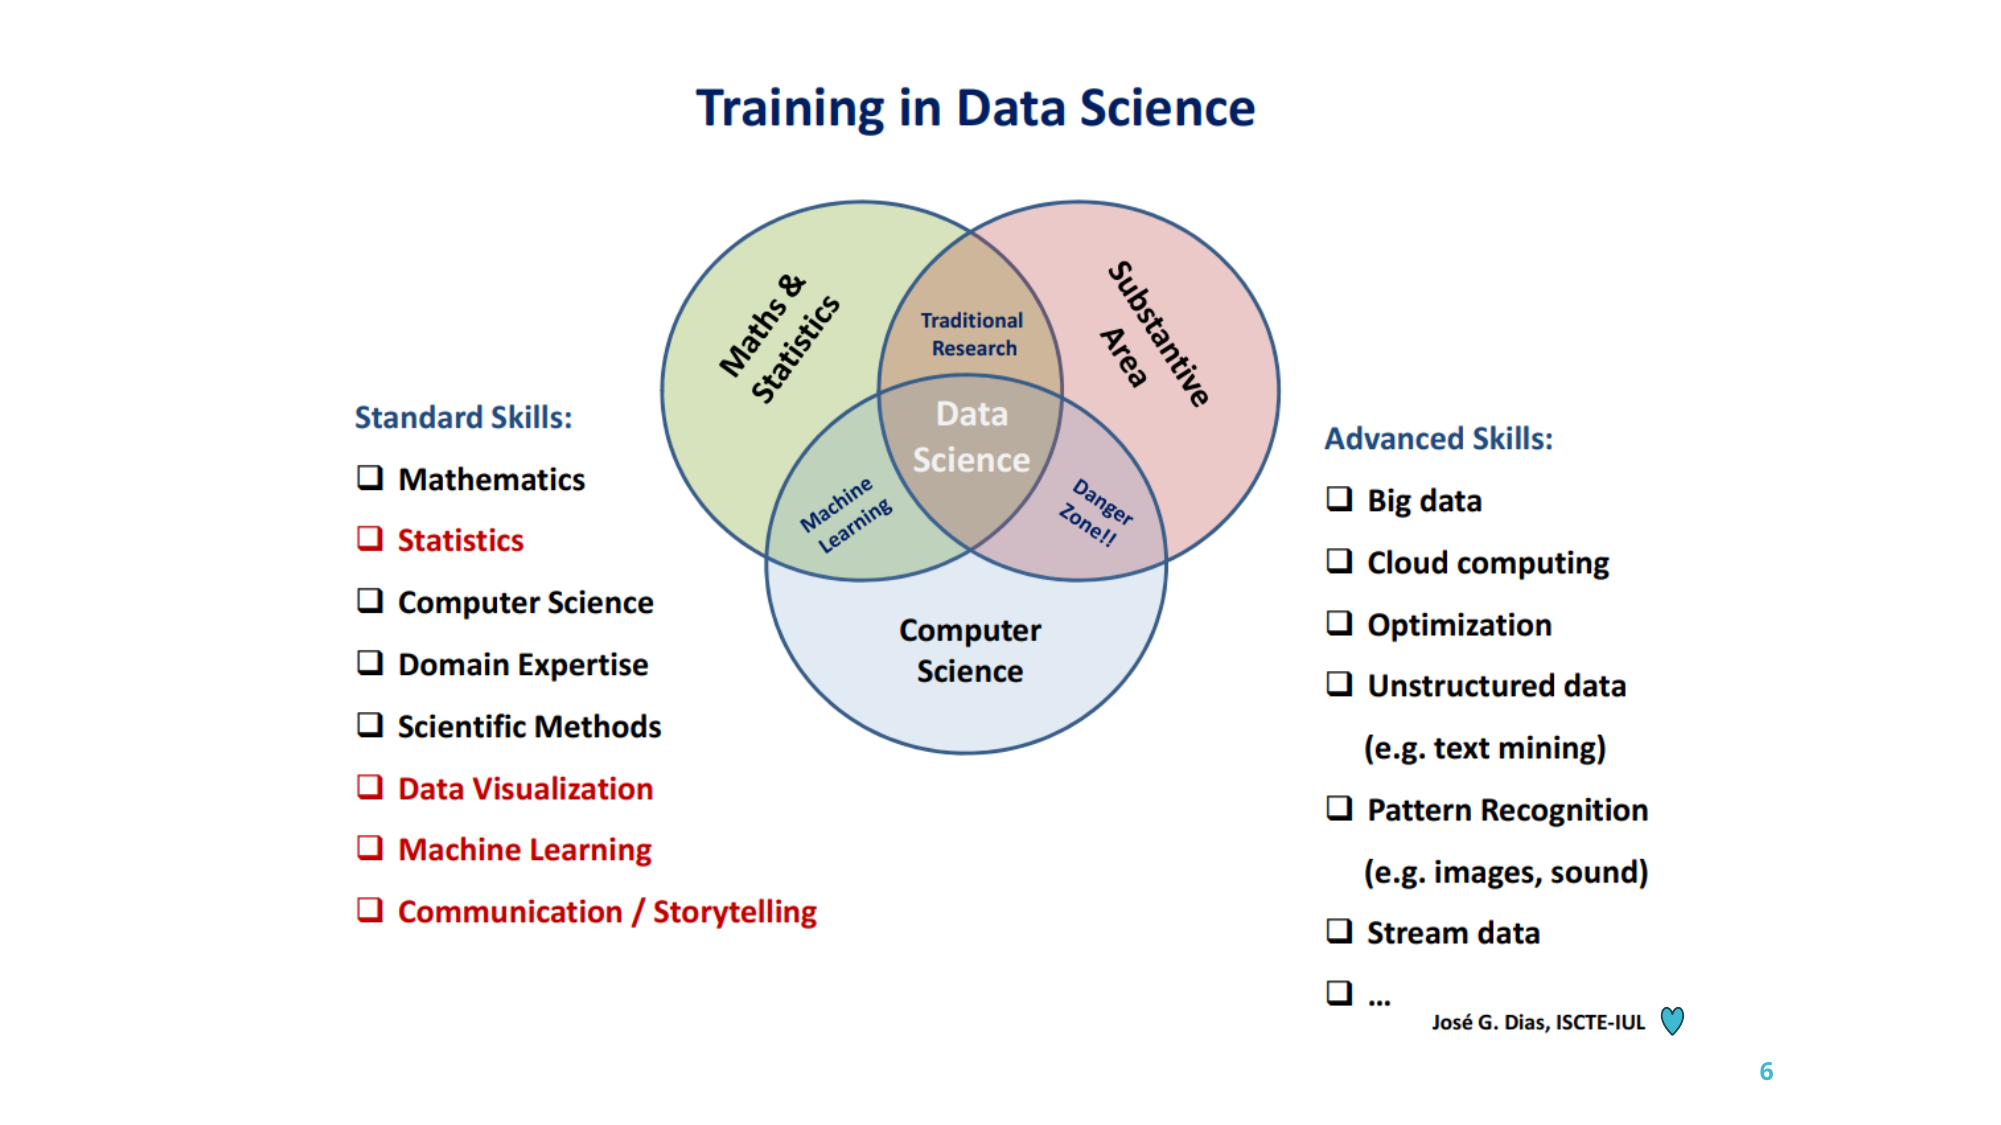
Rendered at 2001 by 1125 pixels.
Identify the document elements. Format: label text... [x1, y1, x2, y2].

picture [303, 29, 1697, 1056]
slide_number 3 [1744, 1042, 1996, 1103]
text_box [1661, 1007, 1684, 1035]
